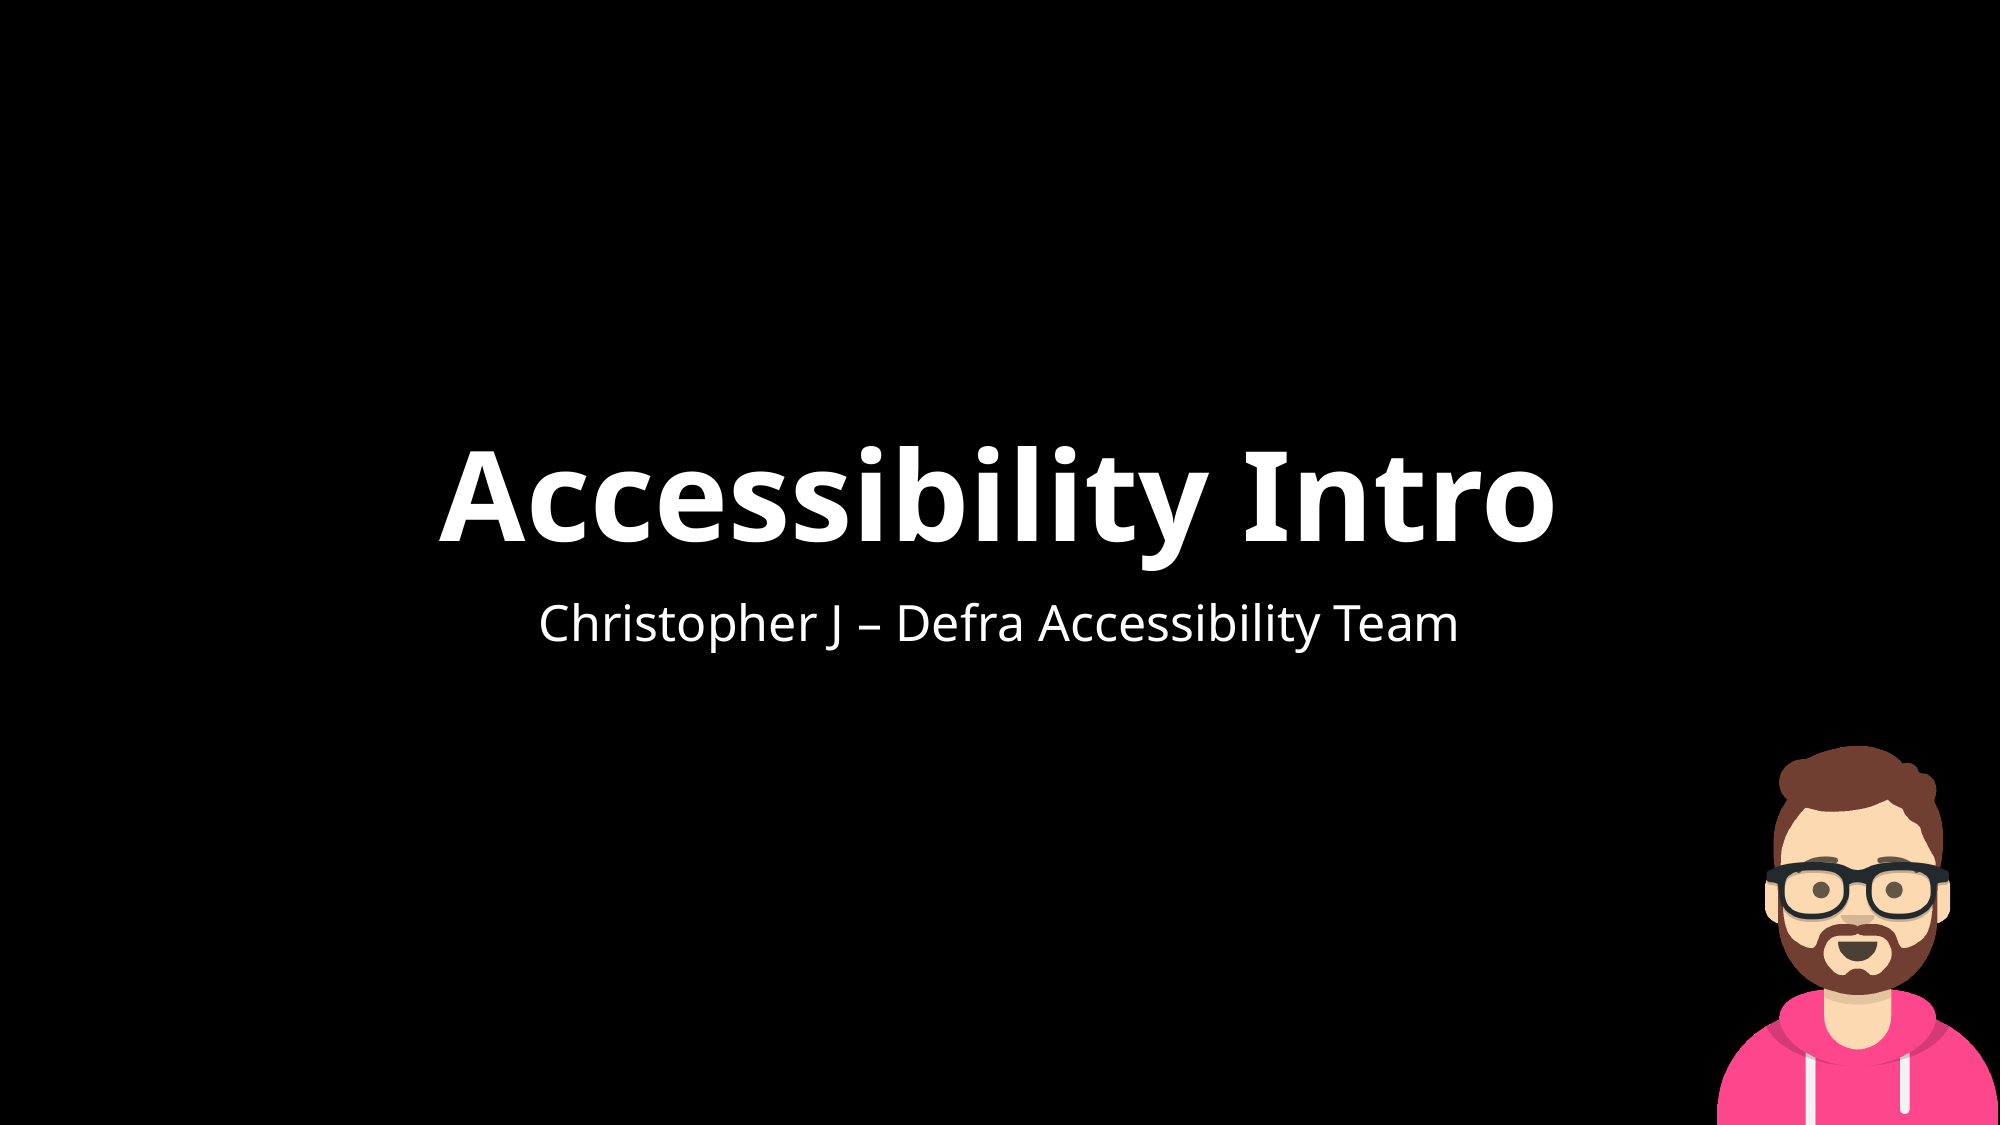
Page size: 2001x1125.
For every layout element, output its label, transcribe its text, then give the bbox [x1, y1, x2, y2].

title Accessibility Intro [249, 184, 1750, 576]
subtitle Christopher J – Defra Accessibility Team [249, 590, 1750, 863]
picture [1672, 733, 2000, 1125]
